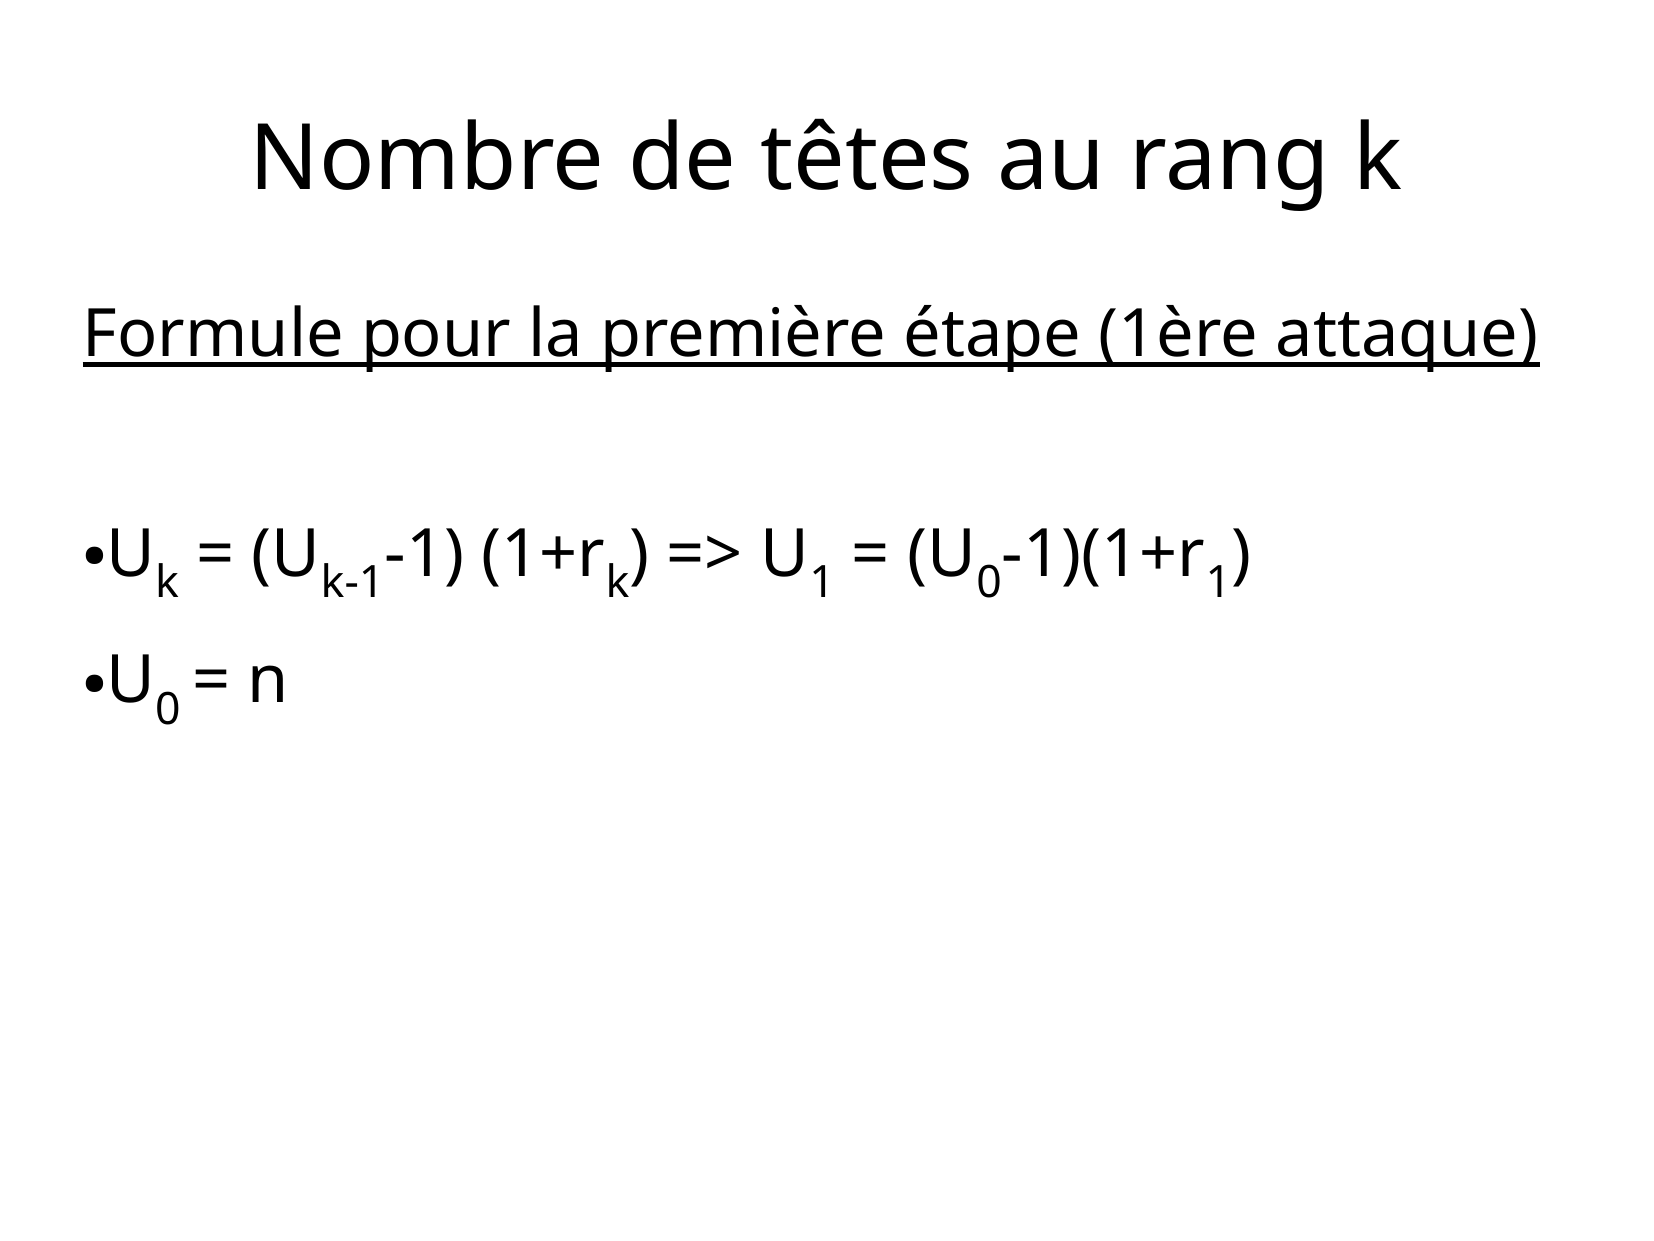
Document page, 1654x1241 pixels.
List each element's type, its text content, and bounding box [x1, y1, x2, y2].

list Formule pour la première étape (1ère attaque) Uk = (Uk-1-1) (1+rk) => U1 = (U0-1)(1+r1) U0 = n [82, 290, 1571, 1010]
title Nombre de têtes au rang k [82, 49, 1571, 257]
